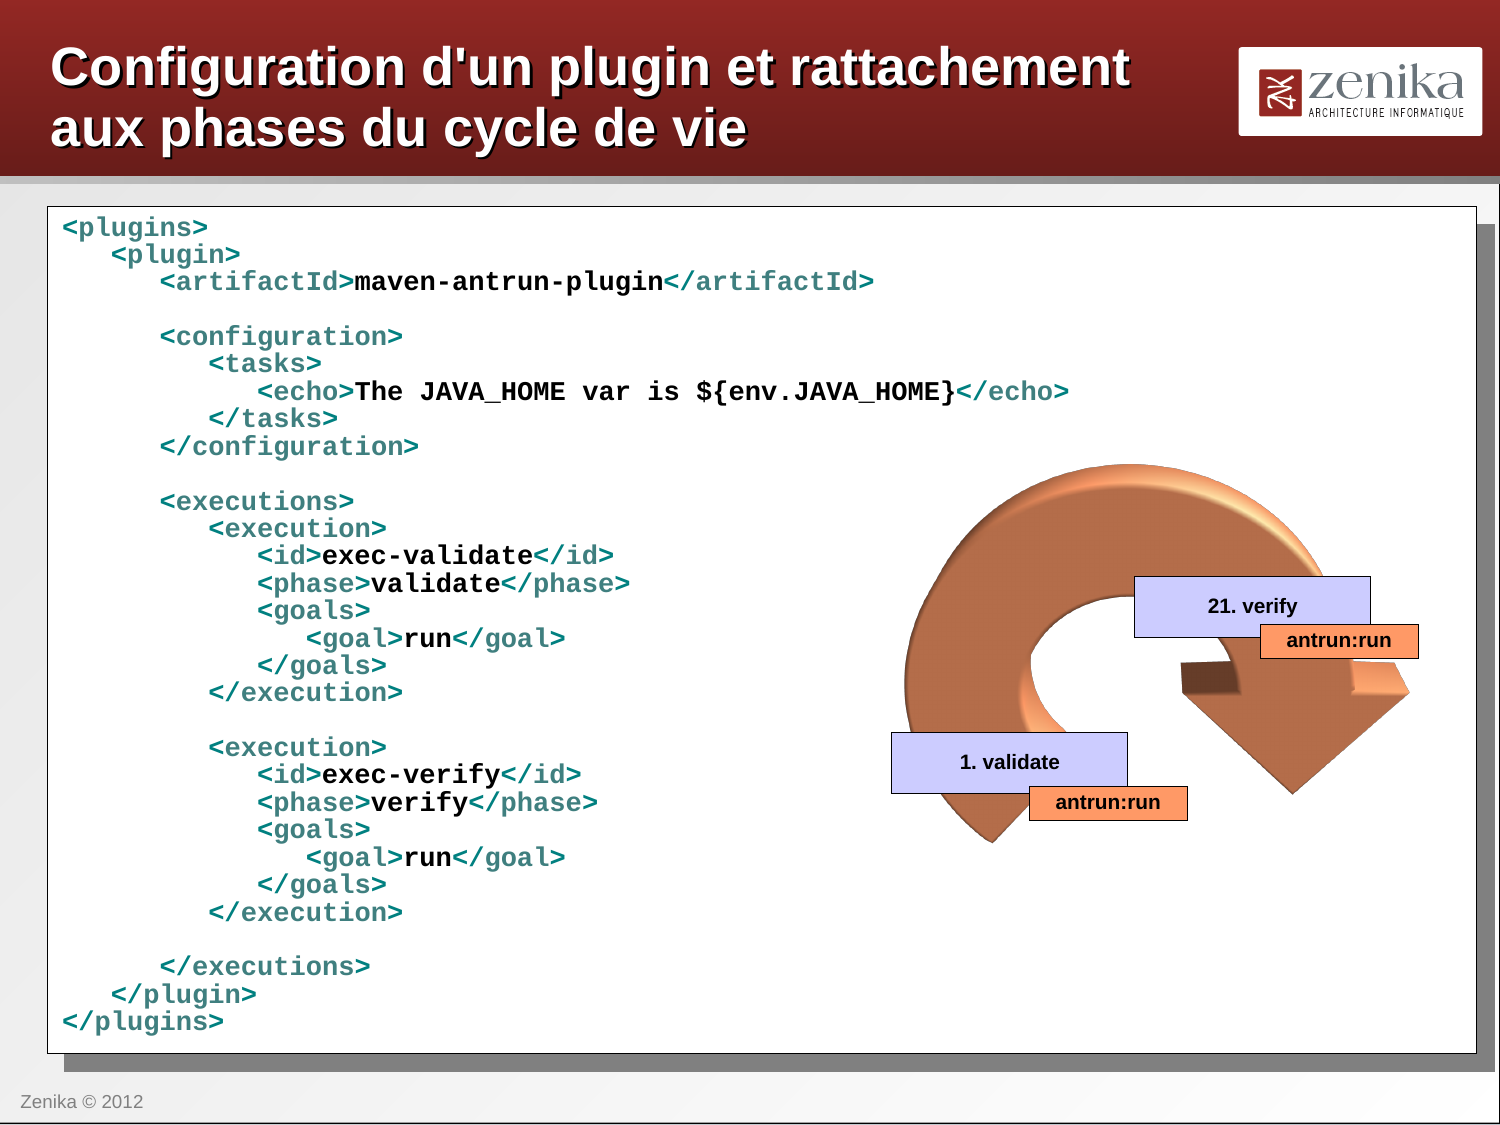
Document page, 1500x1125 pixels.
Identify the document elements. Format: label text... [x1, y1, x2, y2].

text_box antrun:run [1029, 786, 1188, 821]
text_box 21. verify [1134, 576, 1371, 638]
title Configuration d'un plugin et rattachement aux phases du cycle de vie [50, 15, 1206, 180]
text_box antrun:run [1260, 624, 1419, 659]
picture [1257, 58, 1464, 125]
text_box 1. validate [891, 732, 1128, 794]
text_box <plugins> <plugin> <artifactId>maven-antrun-plugin</artifactId> <configuration> <tasks> <echo>The JAVA_HOME var is ${env.JAVA_HOME}</echo> </tasks> </configuration> <executions> <execution> <id>exec-validate</id> <phase>validate</phase> <goals> <goal>run</goal> </goals> </execution> <execution> <id>exec-verify</id> <phase>verify</phase> <goals> <goal>run</goal> </goals> </execution> </executions> </plugin> </plugins> [47, 206, 1477, 1054]
